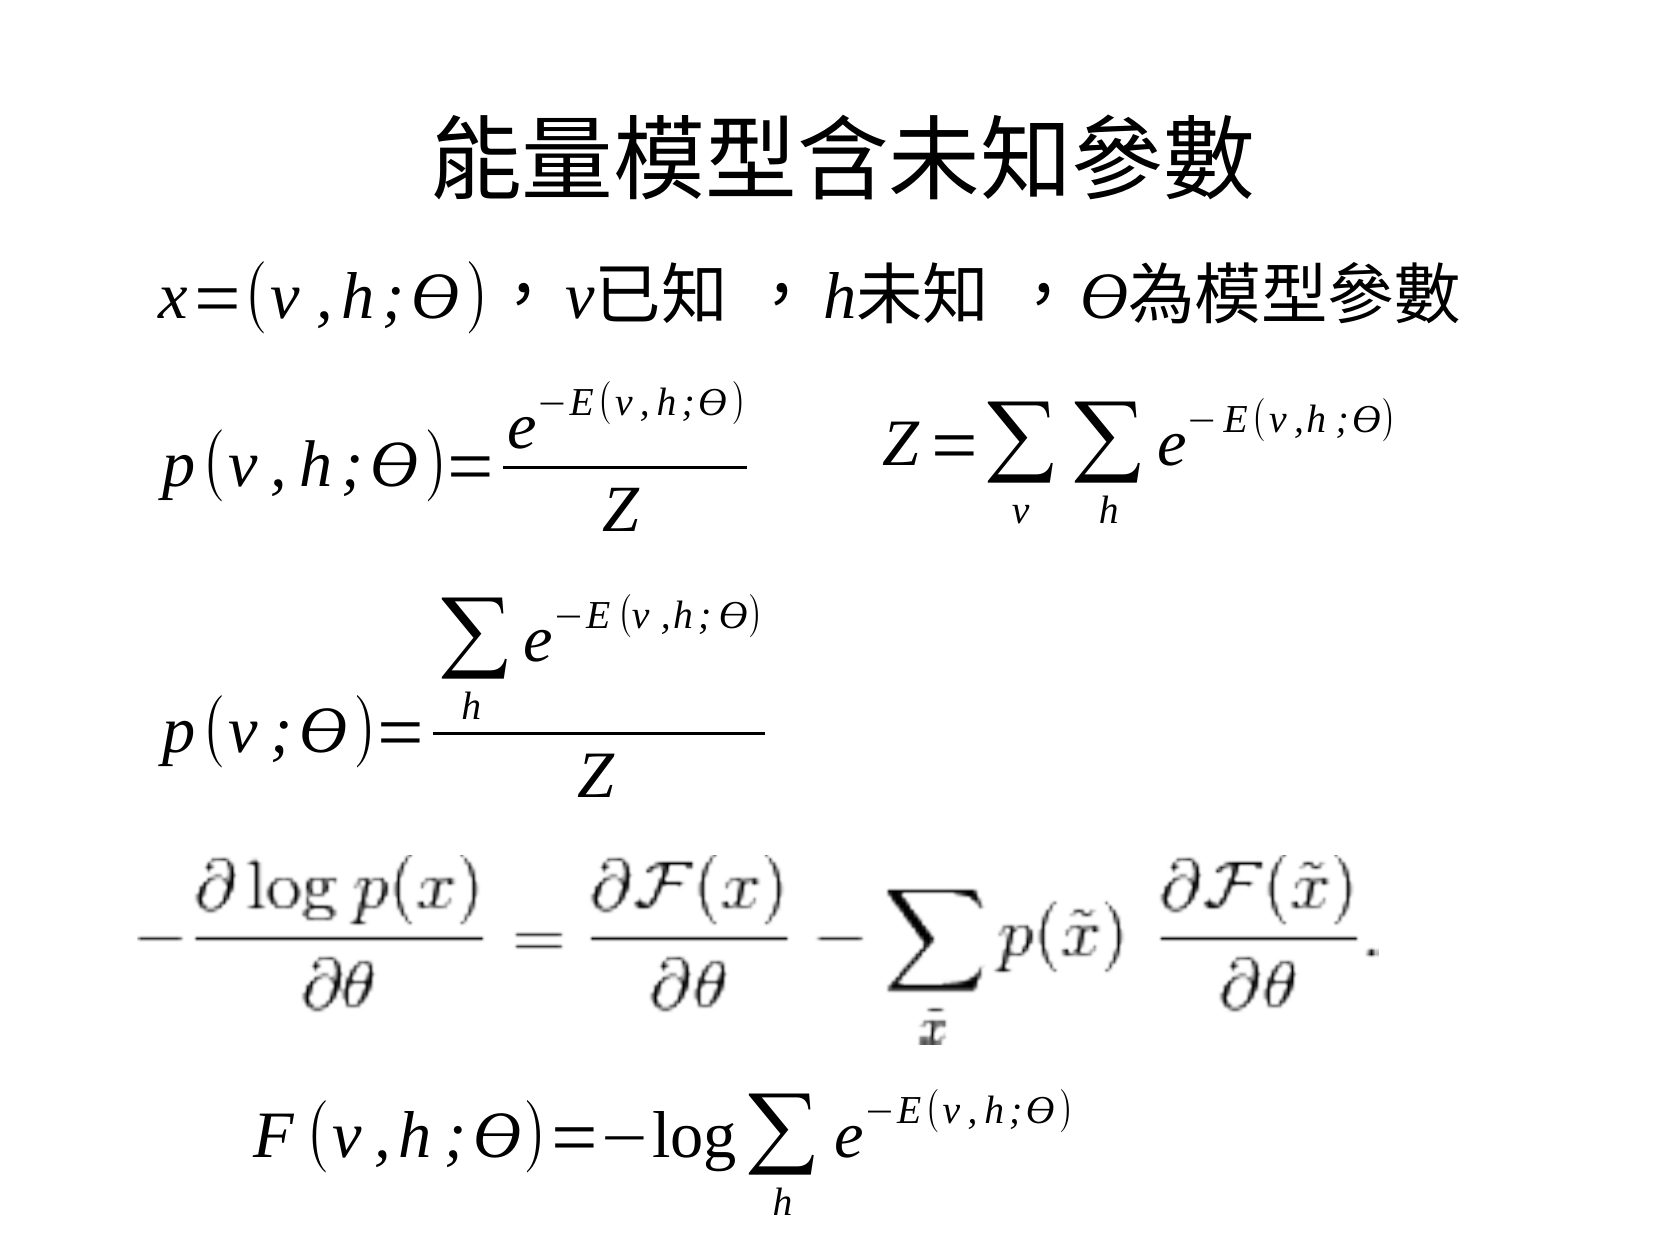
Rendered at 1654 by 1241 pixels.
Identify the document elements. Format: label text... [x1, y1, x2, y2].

title 能量模型含未知參數 [82, 49, 1571, 257]
chart [137, 378, 766, 549]
chart [862, 395, 1413, 533]
chart [137, 590, 784, 814]
picture [137, 855, 1379, 1045]
chart [232, 1086, 1087, 1224]
chart [137, 260, 1492, 337]
